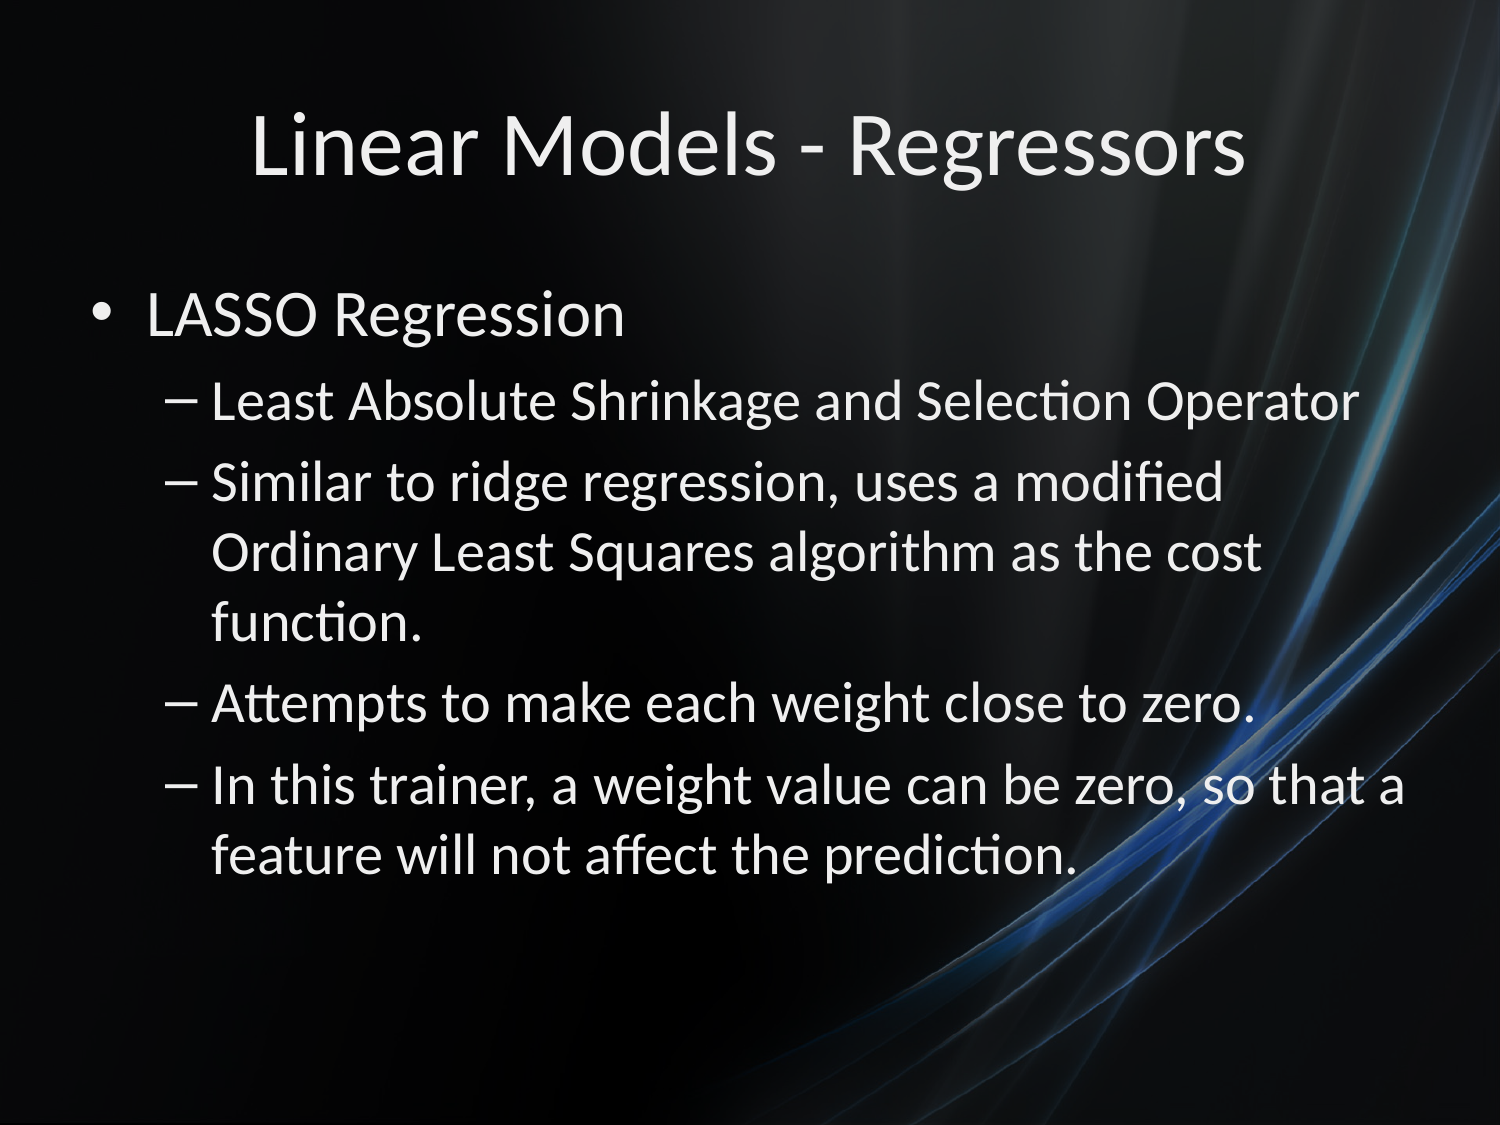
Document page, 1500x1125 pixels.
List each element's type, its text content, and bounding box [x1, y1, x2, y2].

picture [0, 0, 1500, 1125]
list LASSO Regression Least Absolute Shrinkage and Selection Operator Similar to ridge regression, uses a modified Ordinary Least Squares algorithm as the cost function. Attempts to make each weight close to zero. In this trainer, a weight value can be zero, so that a feature will not affect the prediction. [75, 262, 1425, 1005]
title Linear Models - Regressors [75, 45, 1425, 233]
